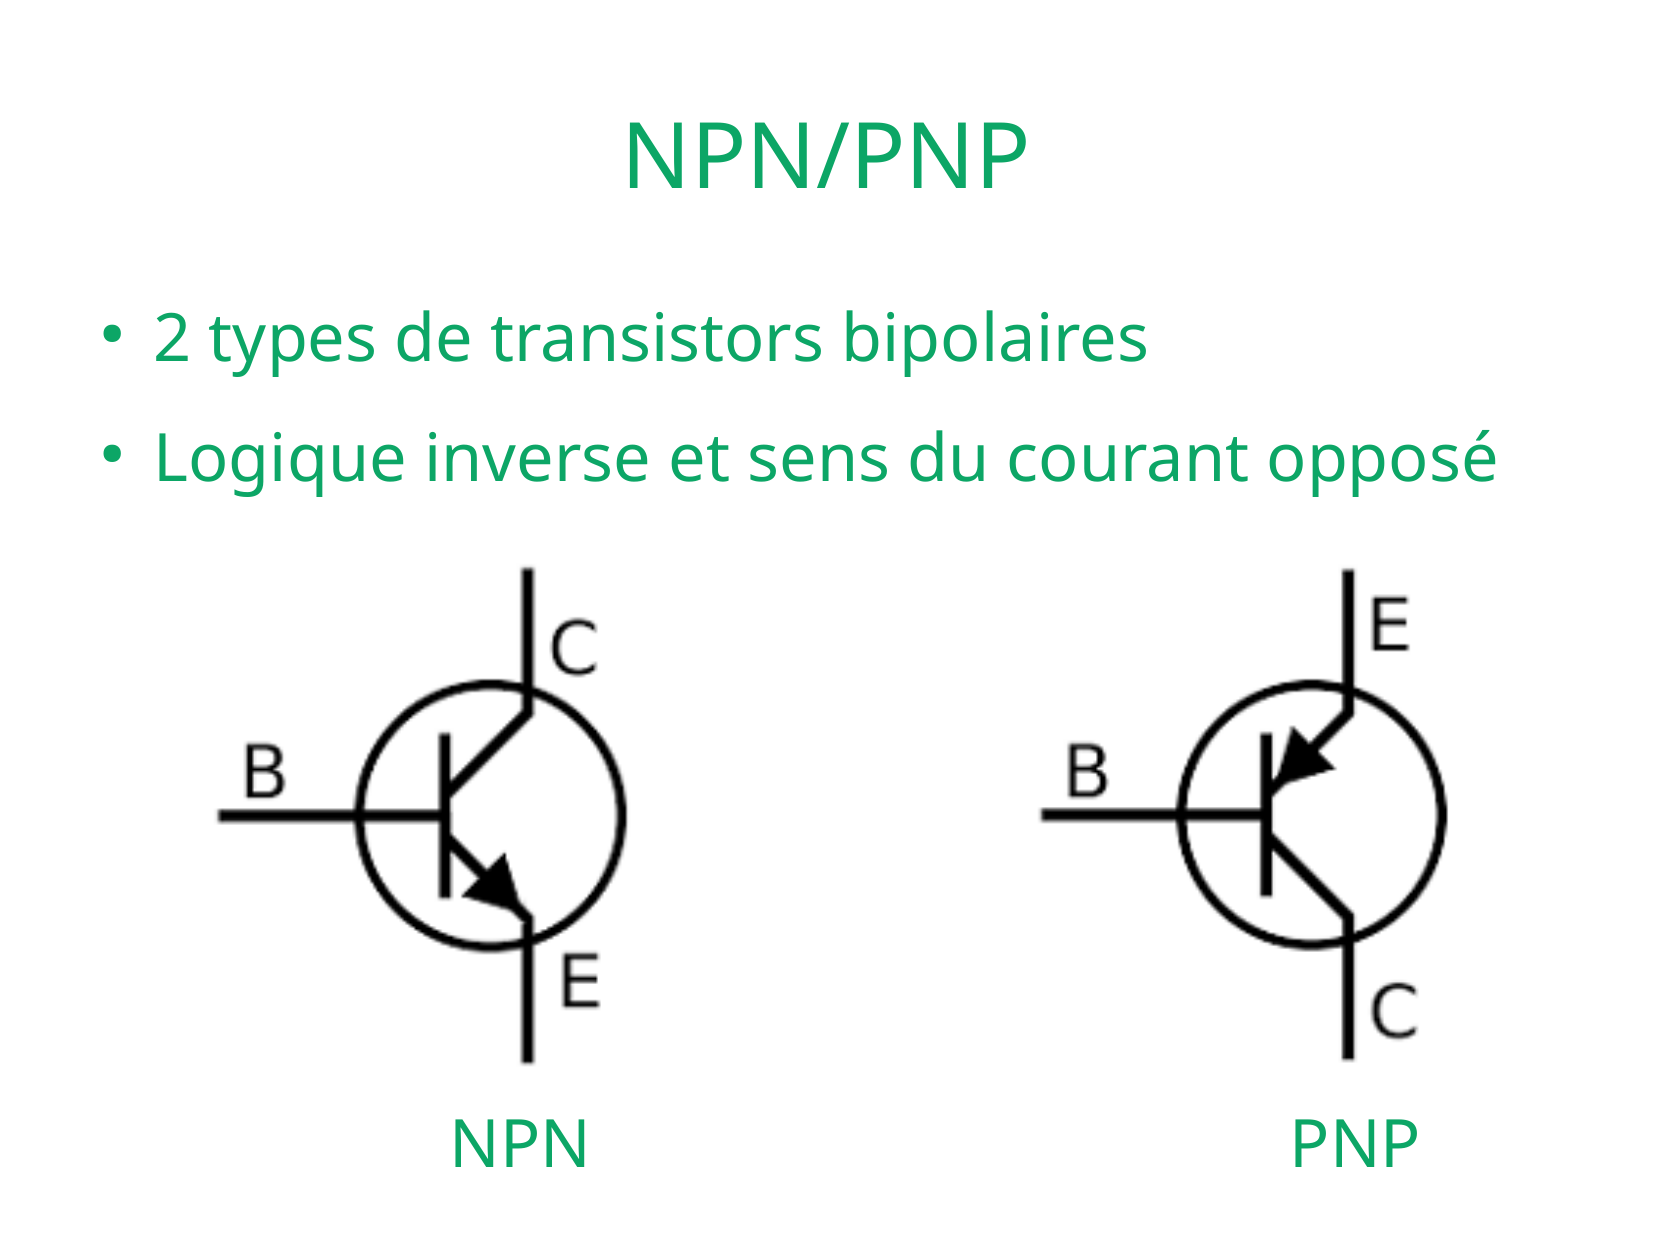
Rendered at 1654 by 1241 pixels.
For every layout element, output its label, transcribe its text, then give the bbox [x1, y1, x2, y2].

text_box NPN [435, 1089, 1275, 1182]
picture [204, 554, 745, 1090]
title NPN/PNP [82, 49, 1571, 257]
list 2 types de transistors bipolaires Logique inverse et sens du courant opposé [82, 290, 1571, 1010]
picture [990, 561, 1486, 1089]
text_box PNP [1275, 1089, 1654, 1182]
